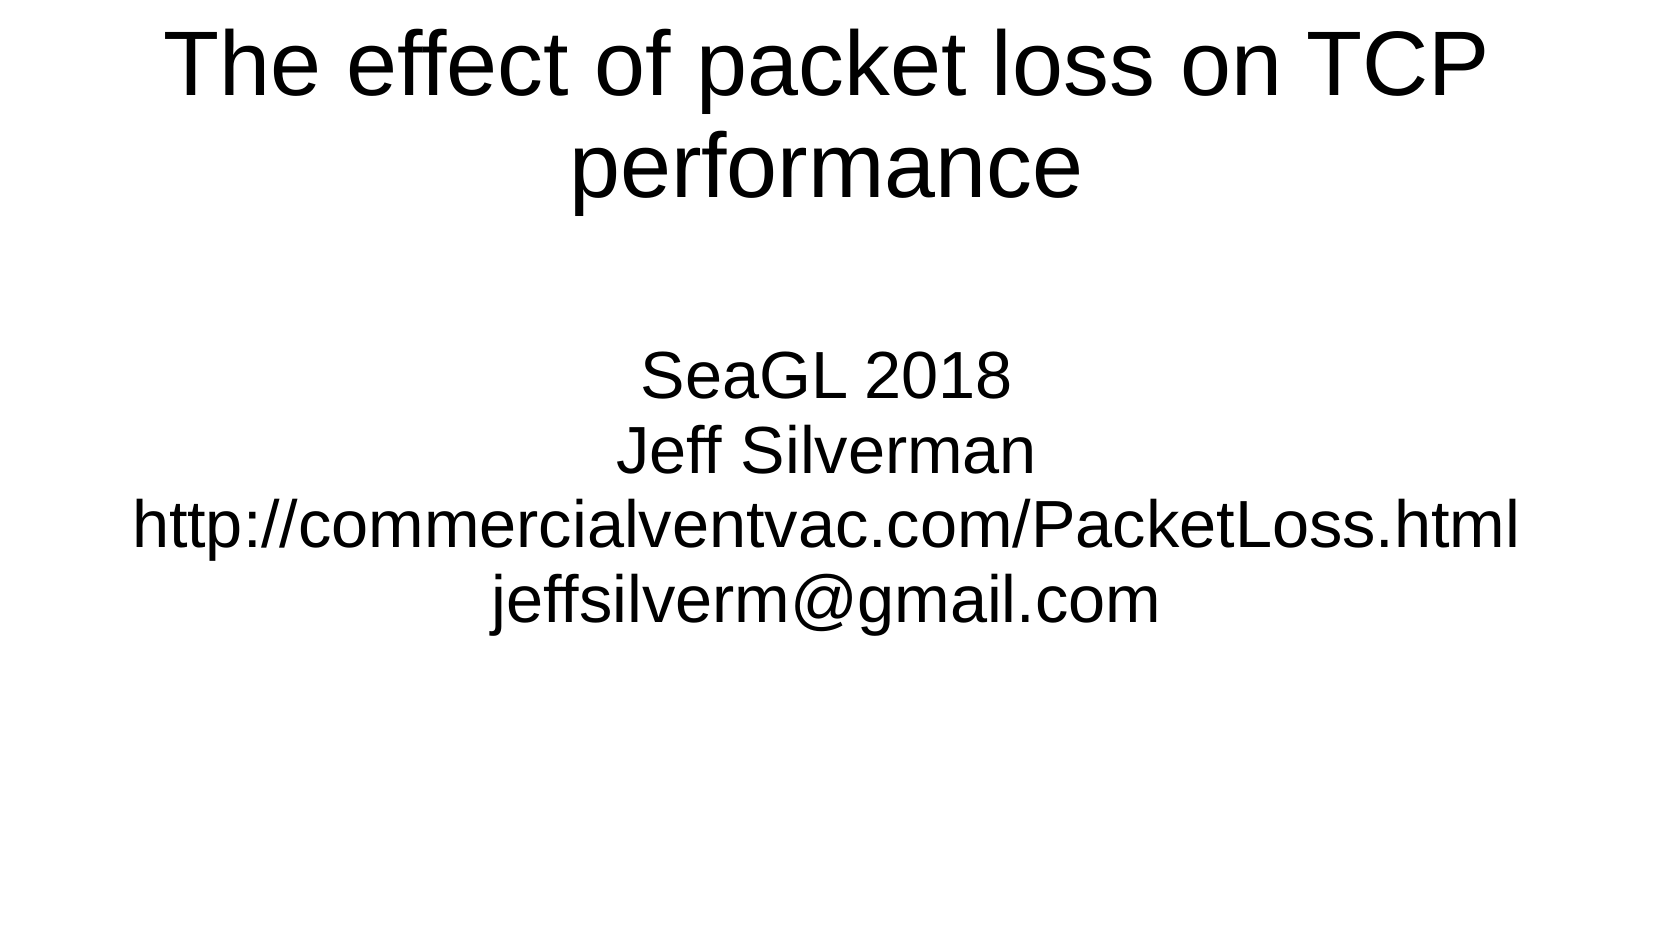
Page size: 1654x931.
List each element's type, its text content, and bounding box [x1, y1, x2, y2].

subtitle SeaGL 2018 Jeff Silverman http://commercialventvac.com/PacketLoss.html jeffsilverm@gmail.com [82, 217, 1571, 758]
title The effect of packet loss on TCP performance [82, 28, 1571, 201]
